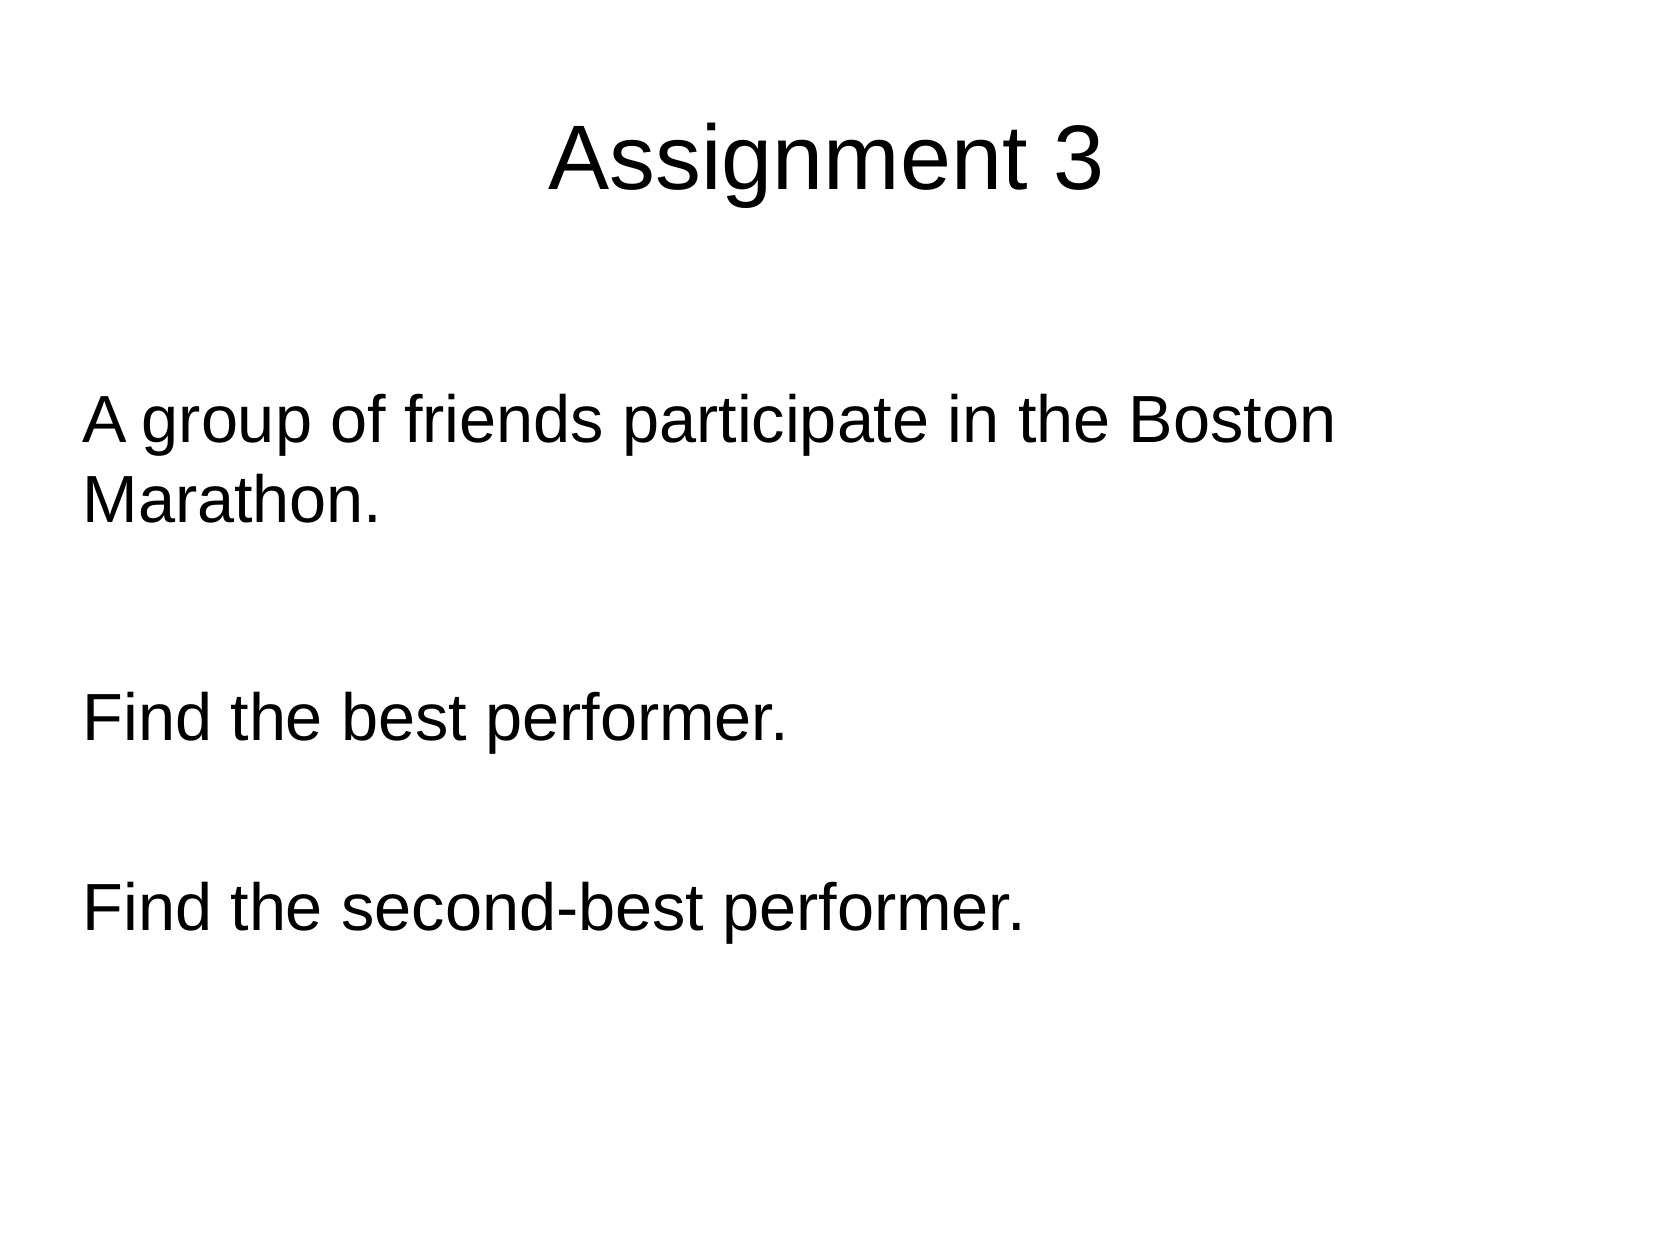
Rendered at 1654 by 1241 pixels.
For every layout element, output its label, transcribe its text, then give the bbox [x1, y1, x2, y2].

subtitle A group of friends participate in the Boston Marathon. Find the best performer. Find the second-best performer. [82, 297, 1571, 1102]
title Assignment 3 [82, 56, 1571, 250]
